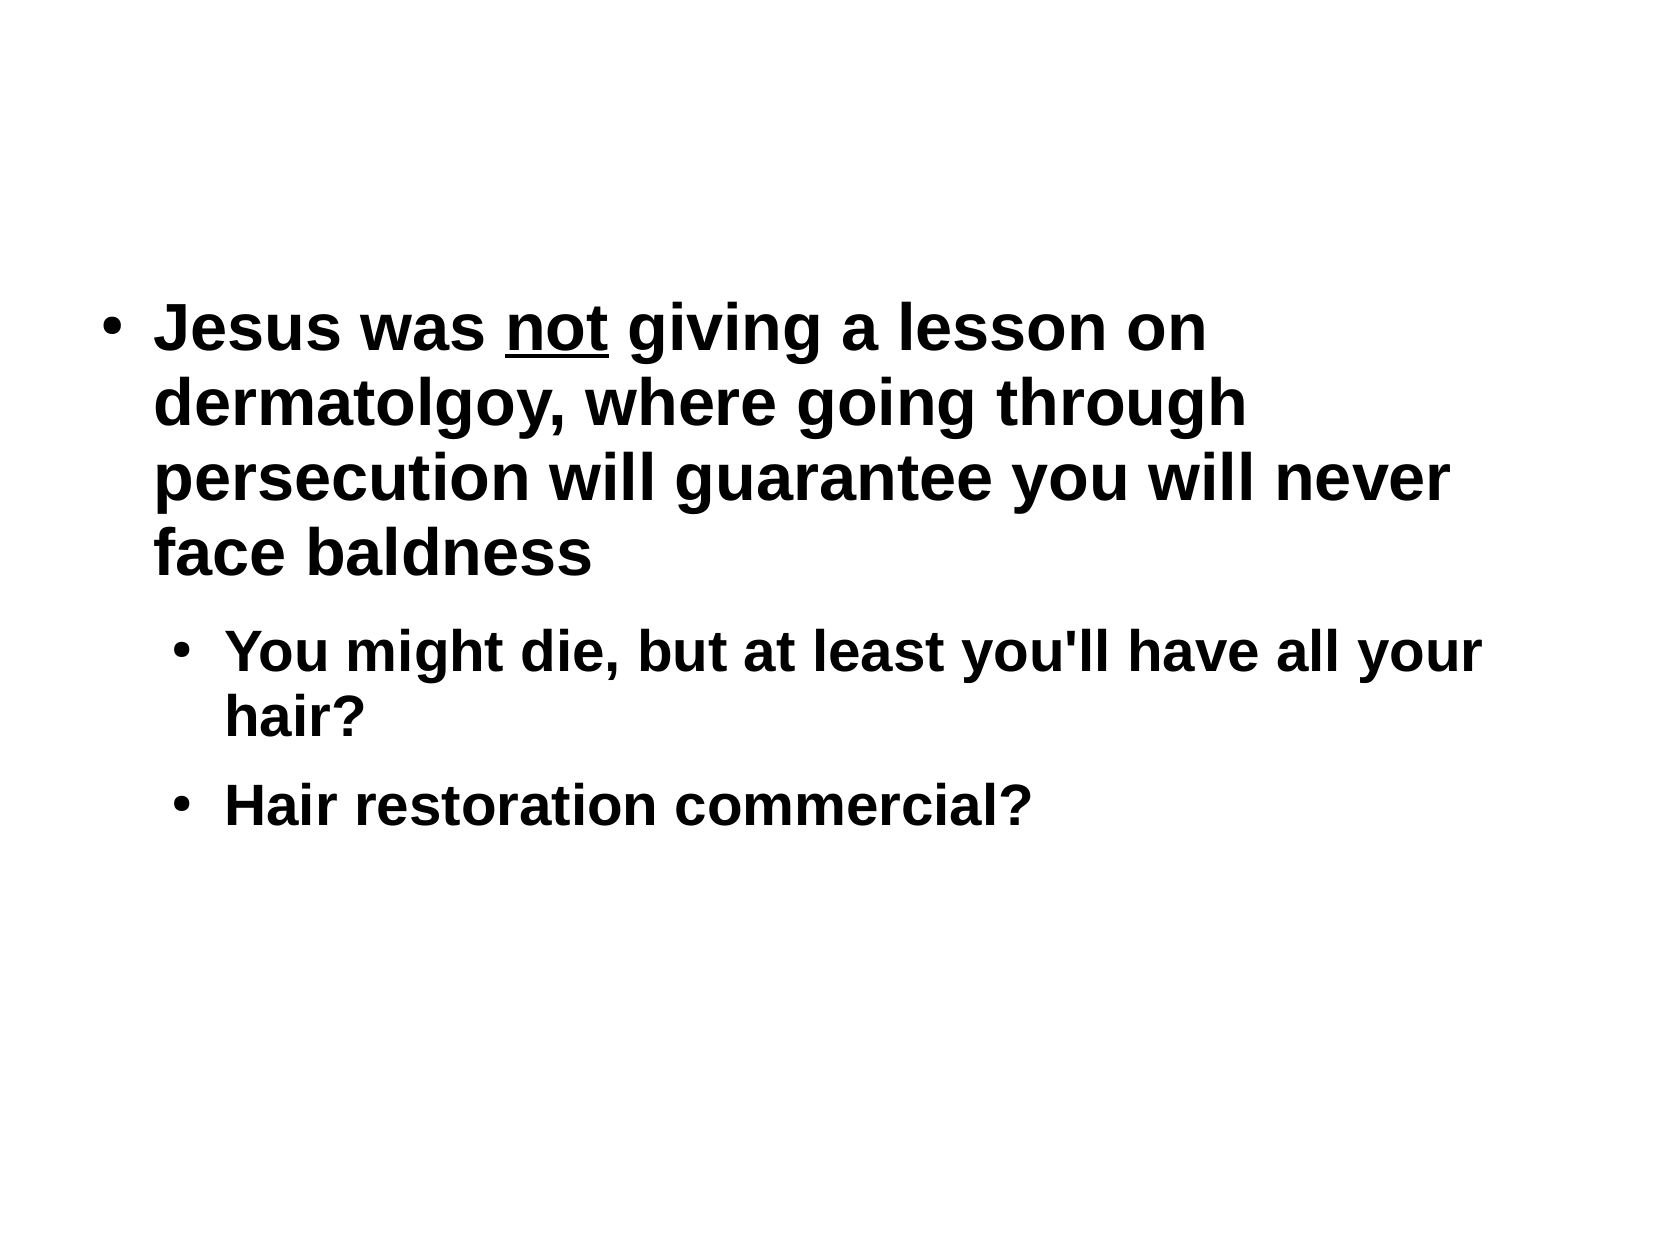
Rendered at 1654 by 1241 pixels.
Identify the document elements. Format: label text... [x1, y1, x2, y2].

list Jesus was not giving a lesson on dermatolgoy, where going through persecution will guarantee you will never face baldness You might die, but at least you'll have all your hair? Hair restoration commercial? [82, 290, 1571, 1010]
